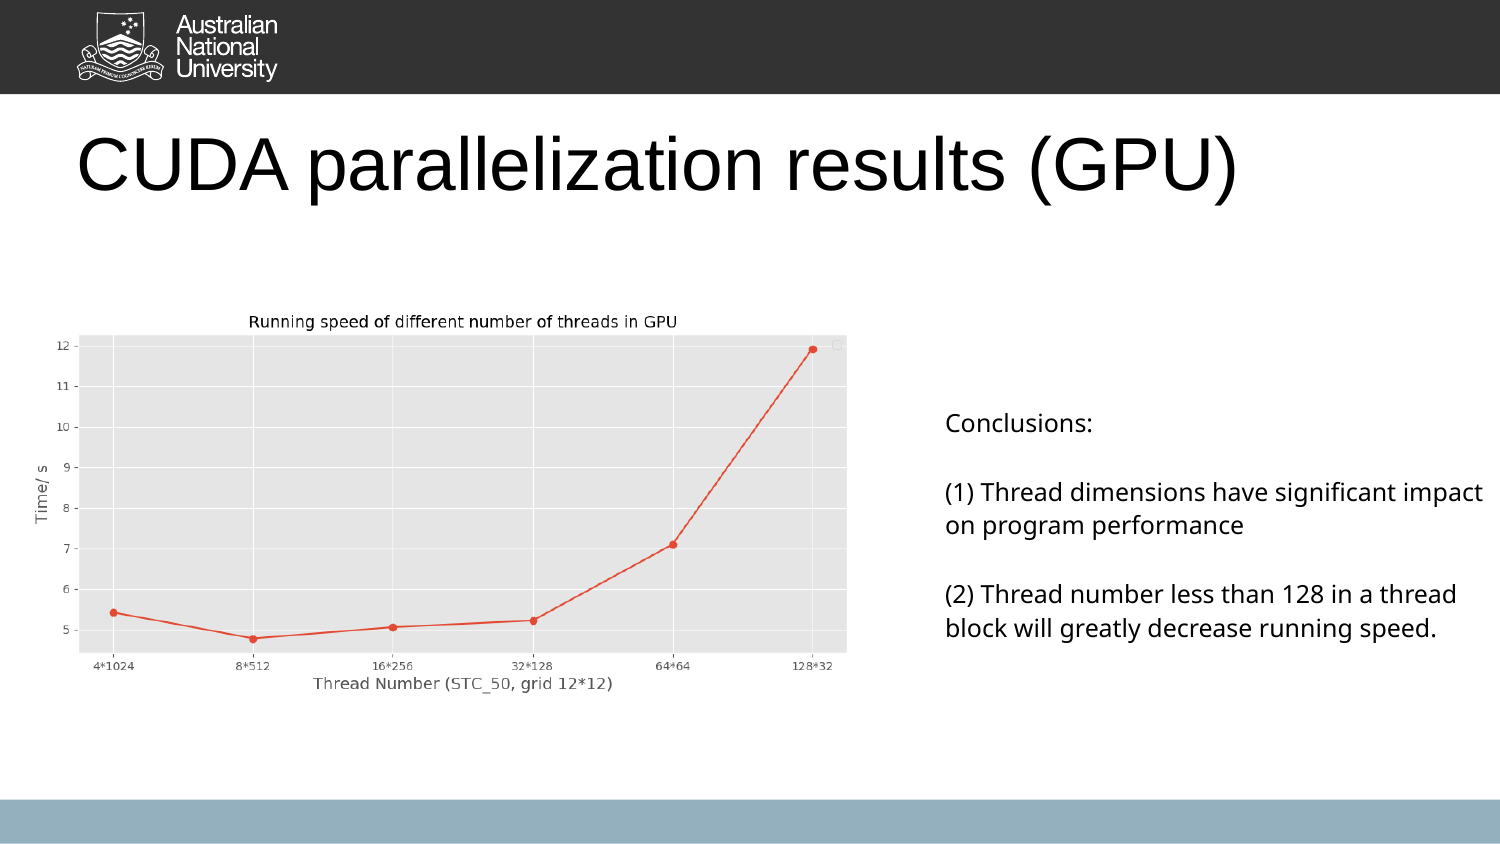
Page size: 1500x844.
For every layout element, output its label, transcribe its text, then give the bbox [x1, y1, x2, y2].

title CUDA parallelization results (GPU) [76, 94, 1427, 235]
title Conclusions: (1) Thread dimensions have significant impact on program performance (2) Thread number less than 128 in a thread block will greatly decrease running speed. [945, 285, 1486, 766]
picture [0, 284, 946, 698]
